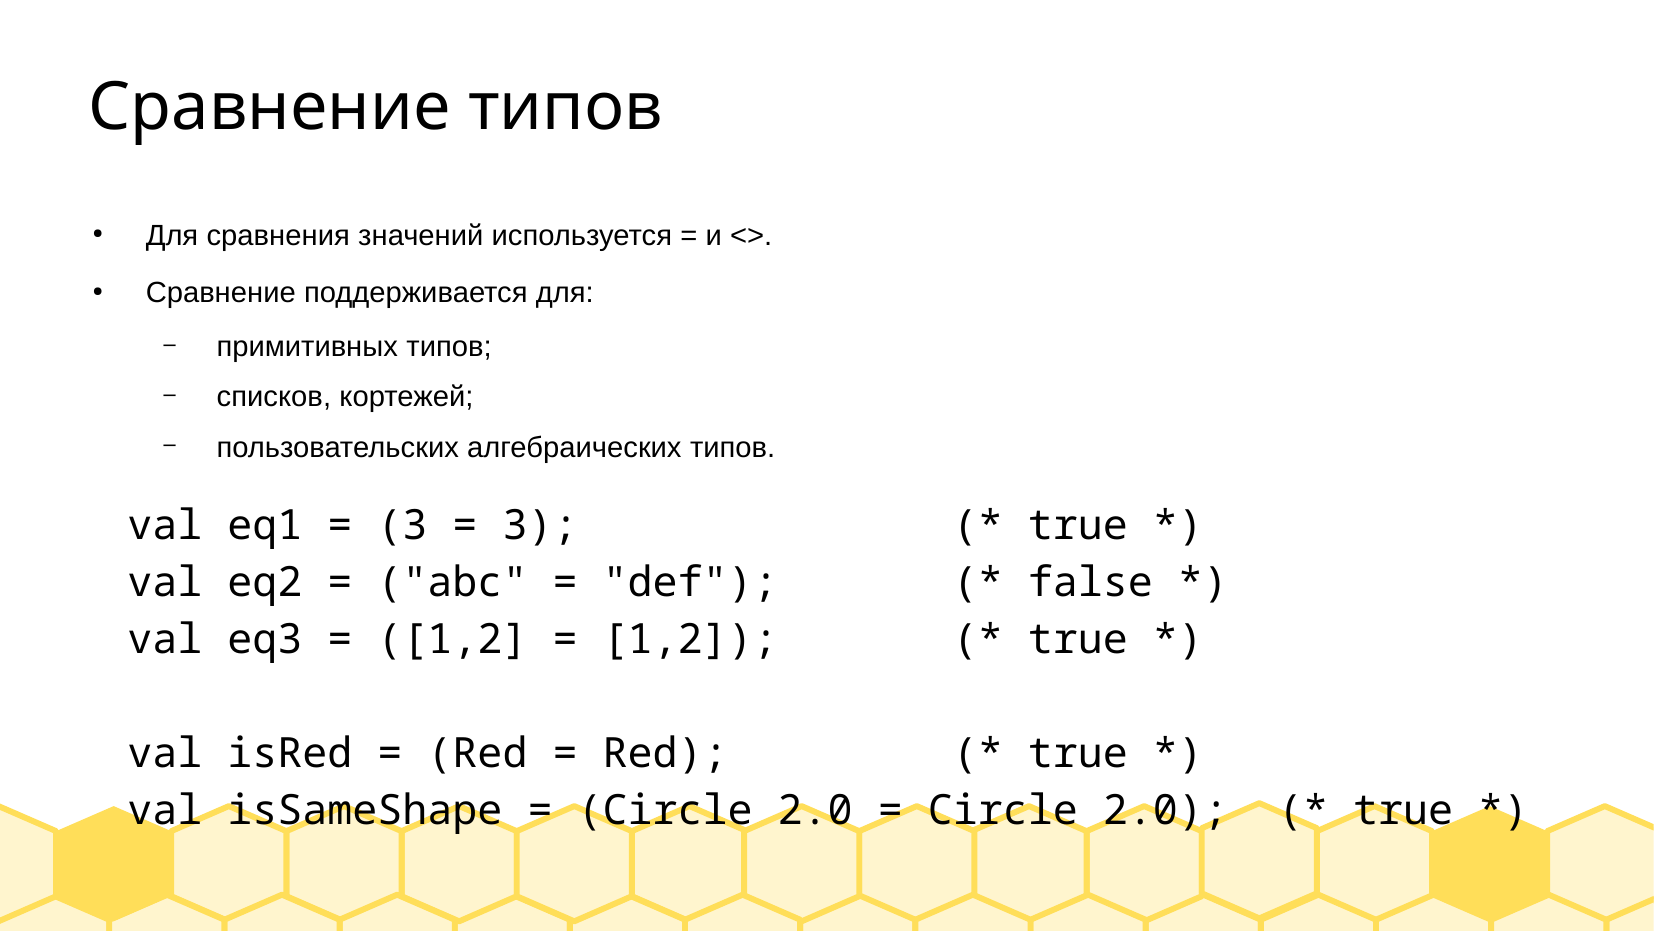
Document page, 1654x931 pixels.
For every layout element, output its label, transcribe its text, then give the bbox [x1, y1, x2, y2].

text_box val eq1 = (3 = 3); (* true *) val eq2 = ("abc" = "def"); (* false *) val eq3 = ([1,2] = [1,2]); (* true *) val isRed = (Red = Red); (* true *) val isSameShape = (Circle 2.0 = Circle 2.0); (* true *) [112, 487, 1576, 788]
title Сравнение типов [88, 29, 1565, 178]
list Для сравнения значений используется = и <>. Сравнение поддерживается для: примитивных типов; списков, кортежей; пользовательских алгебраических типов. [75, 218, 1552, 751]
